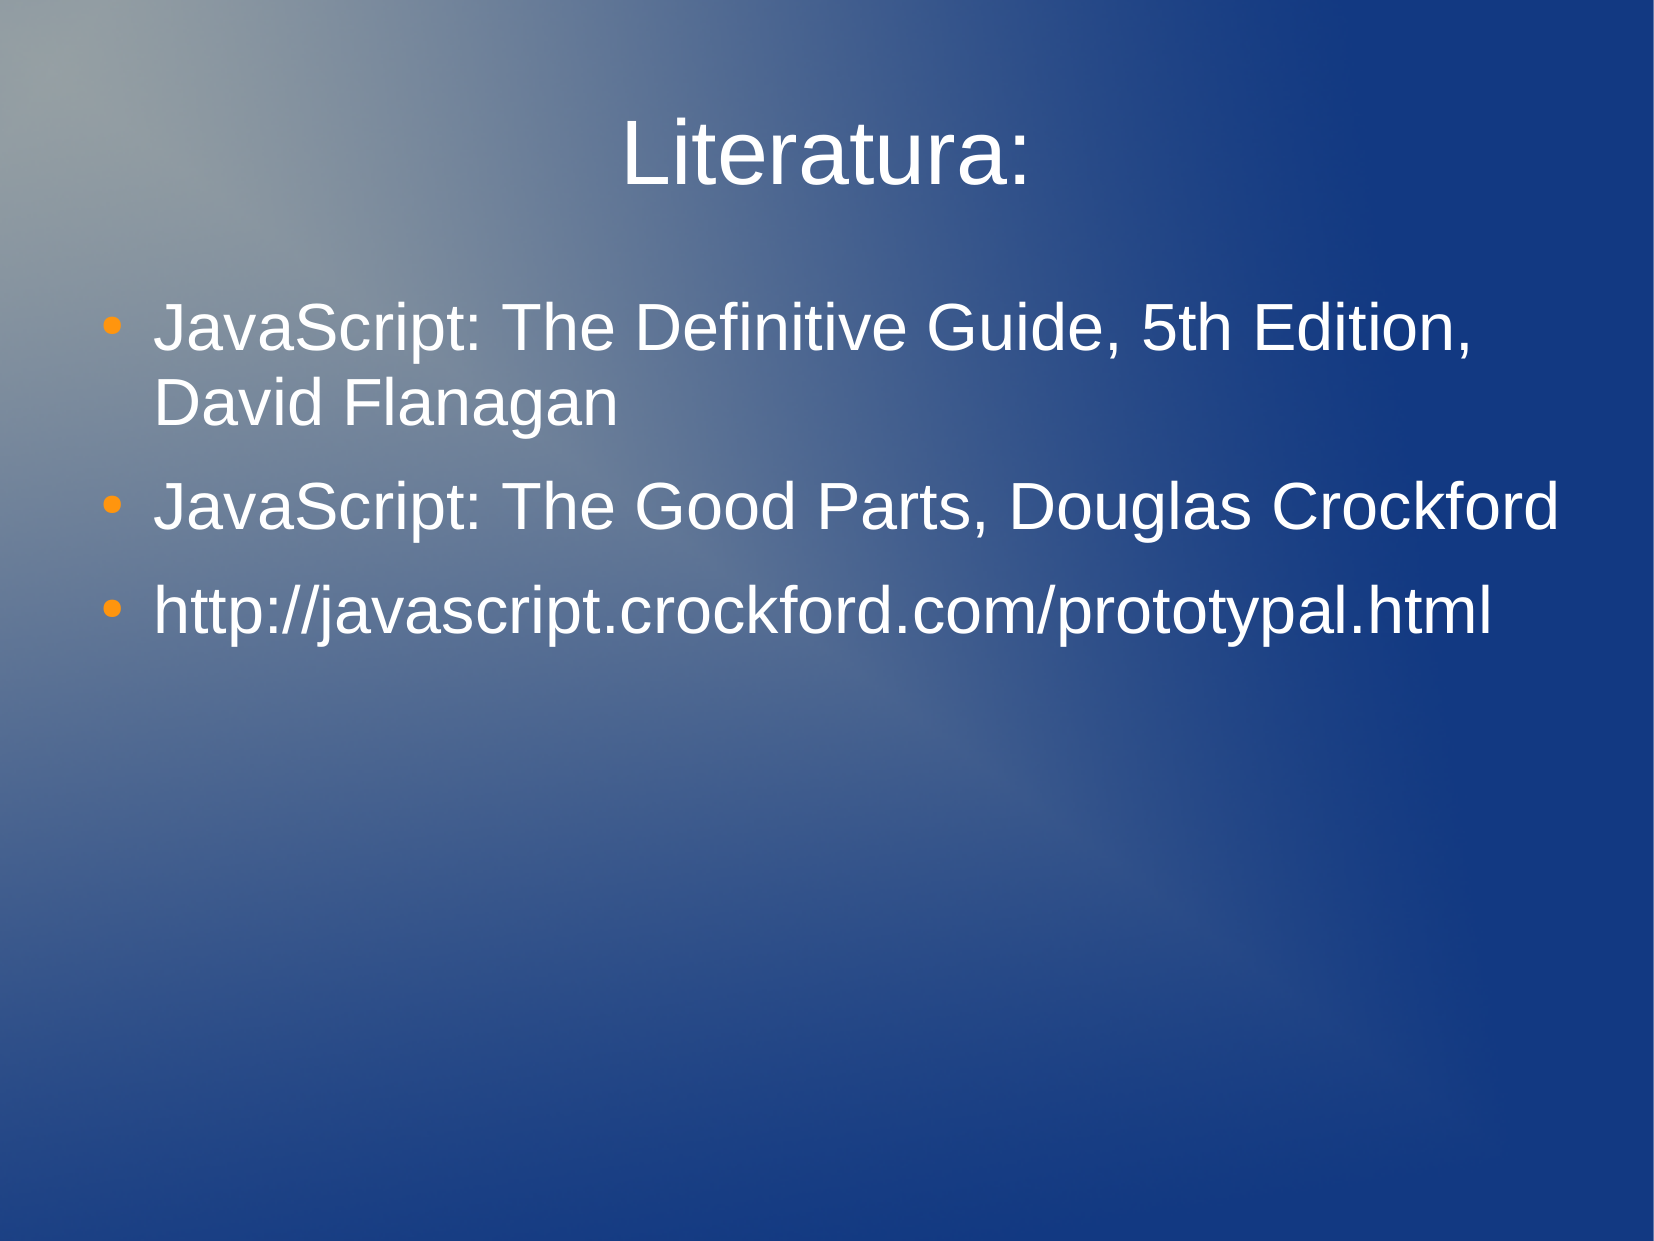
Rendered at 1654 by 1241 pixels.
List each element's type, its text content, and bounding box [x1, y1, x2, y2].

title Literatura: [82, 49, 1571, 257]
picture [0, 0, 1654, 1241]
list JavaScript: The Definitive Guide, 5th Edition, David Flanagan JavaScript: The Good Parts, Douglas Crockford http://javascript.crockford.com/prototypal.html [82, 290, 1571, 1109]
